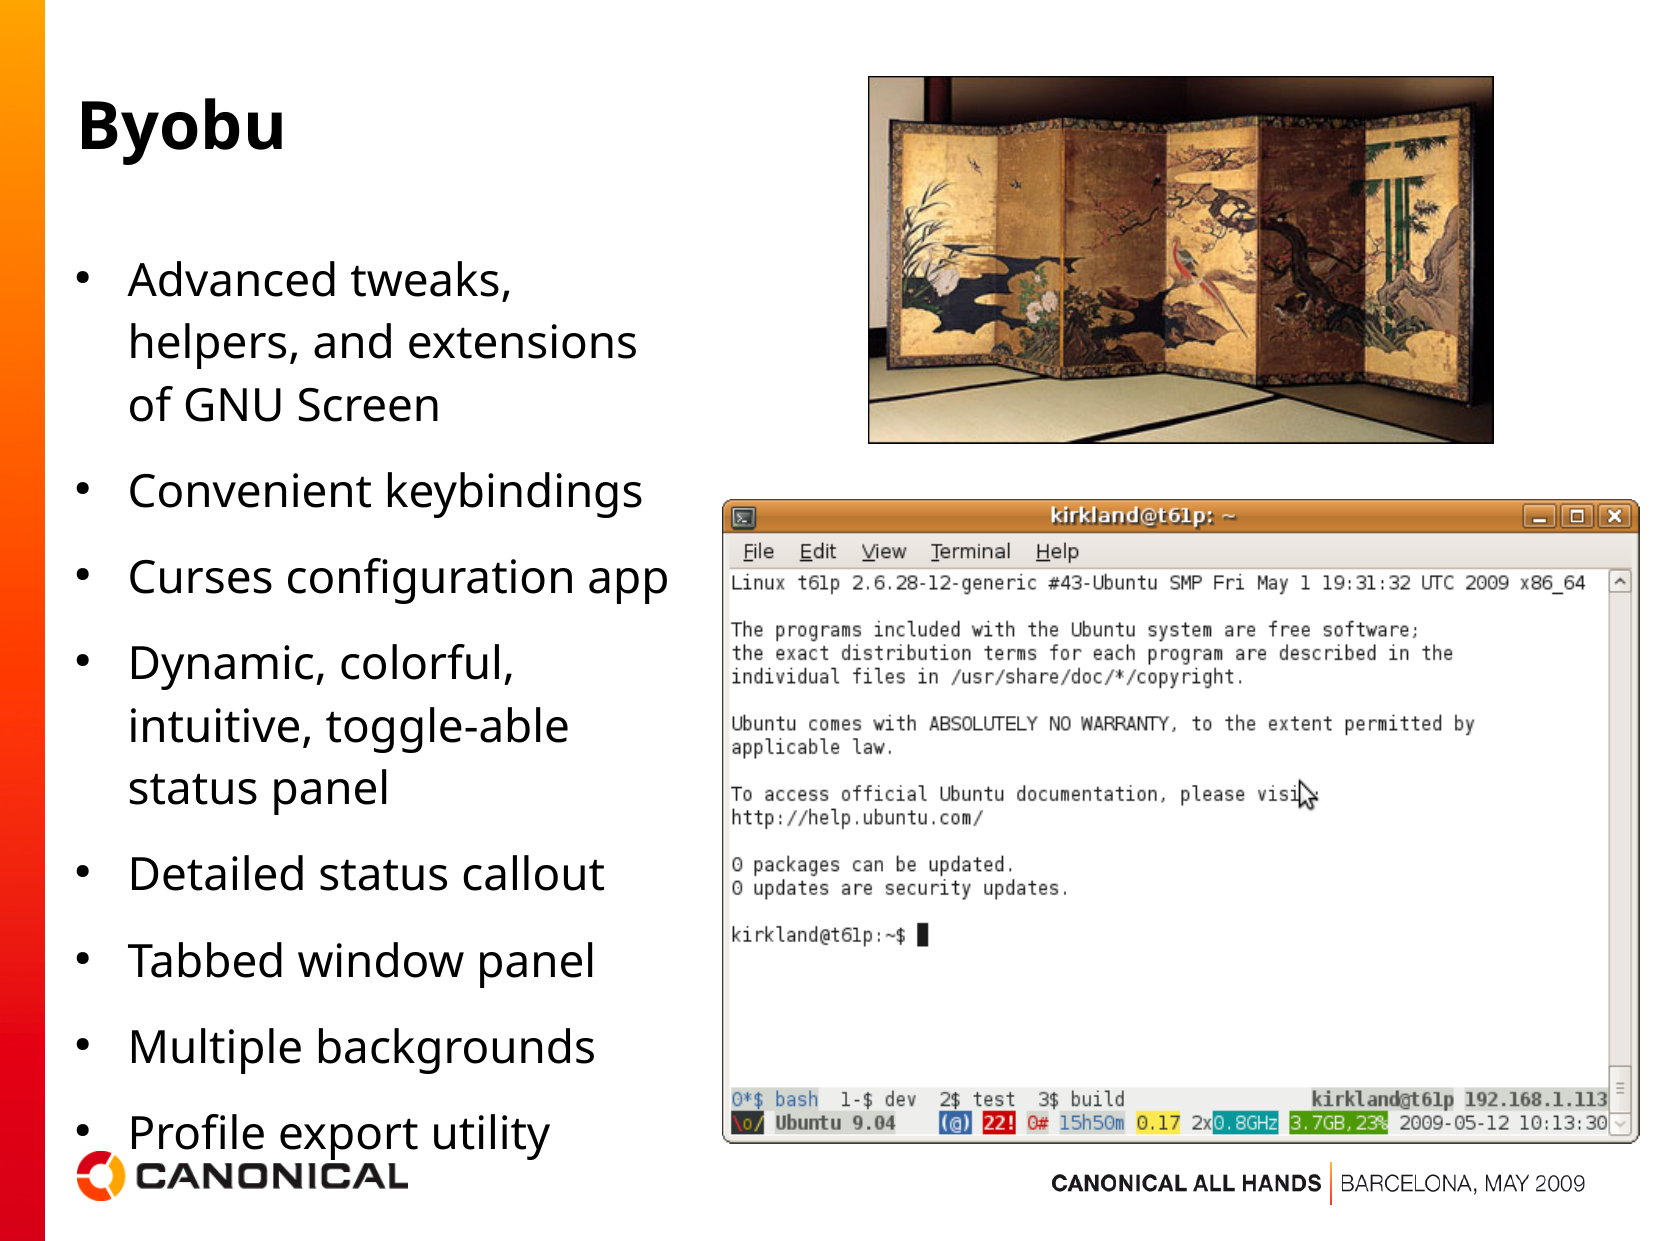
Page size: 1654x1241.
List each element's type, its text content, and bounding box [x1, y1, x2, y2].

list Advanced tweaks, helpers, and extensions of GNU Screen Convenient keybindings Curses configuration app Dynamic, colorful, intuitive, toggle-able status panel Detailed status callout Tabbed window panel Multiple backgrounds Profile export utility [56, 247, 792, 1129]
picture [1051, 1162, 1585, 1205]
picture [0, 0, 45, 1241]
picture [868, 76, 1494, 444]
picture [722, 499, 1640, 1144]
picture [77, 1151, 408, 1201]
title Byobu [76, 48, 1589, 200]
